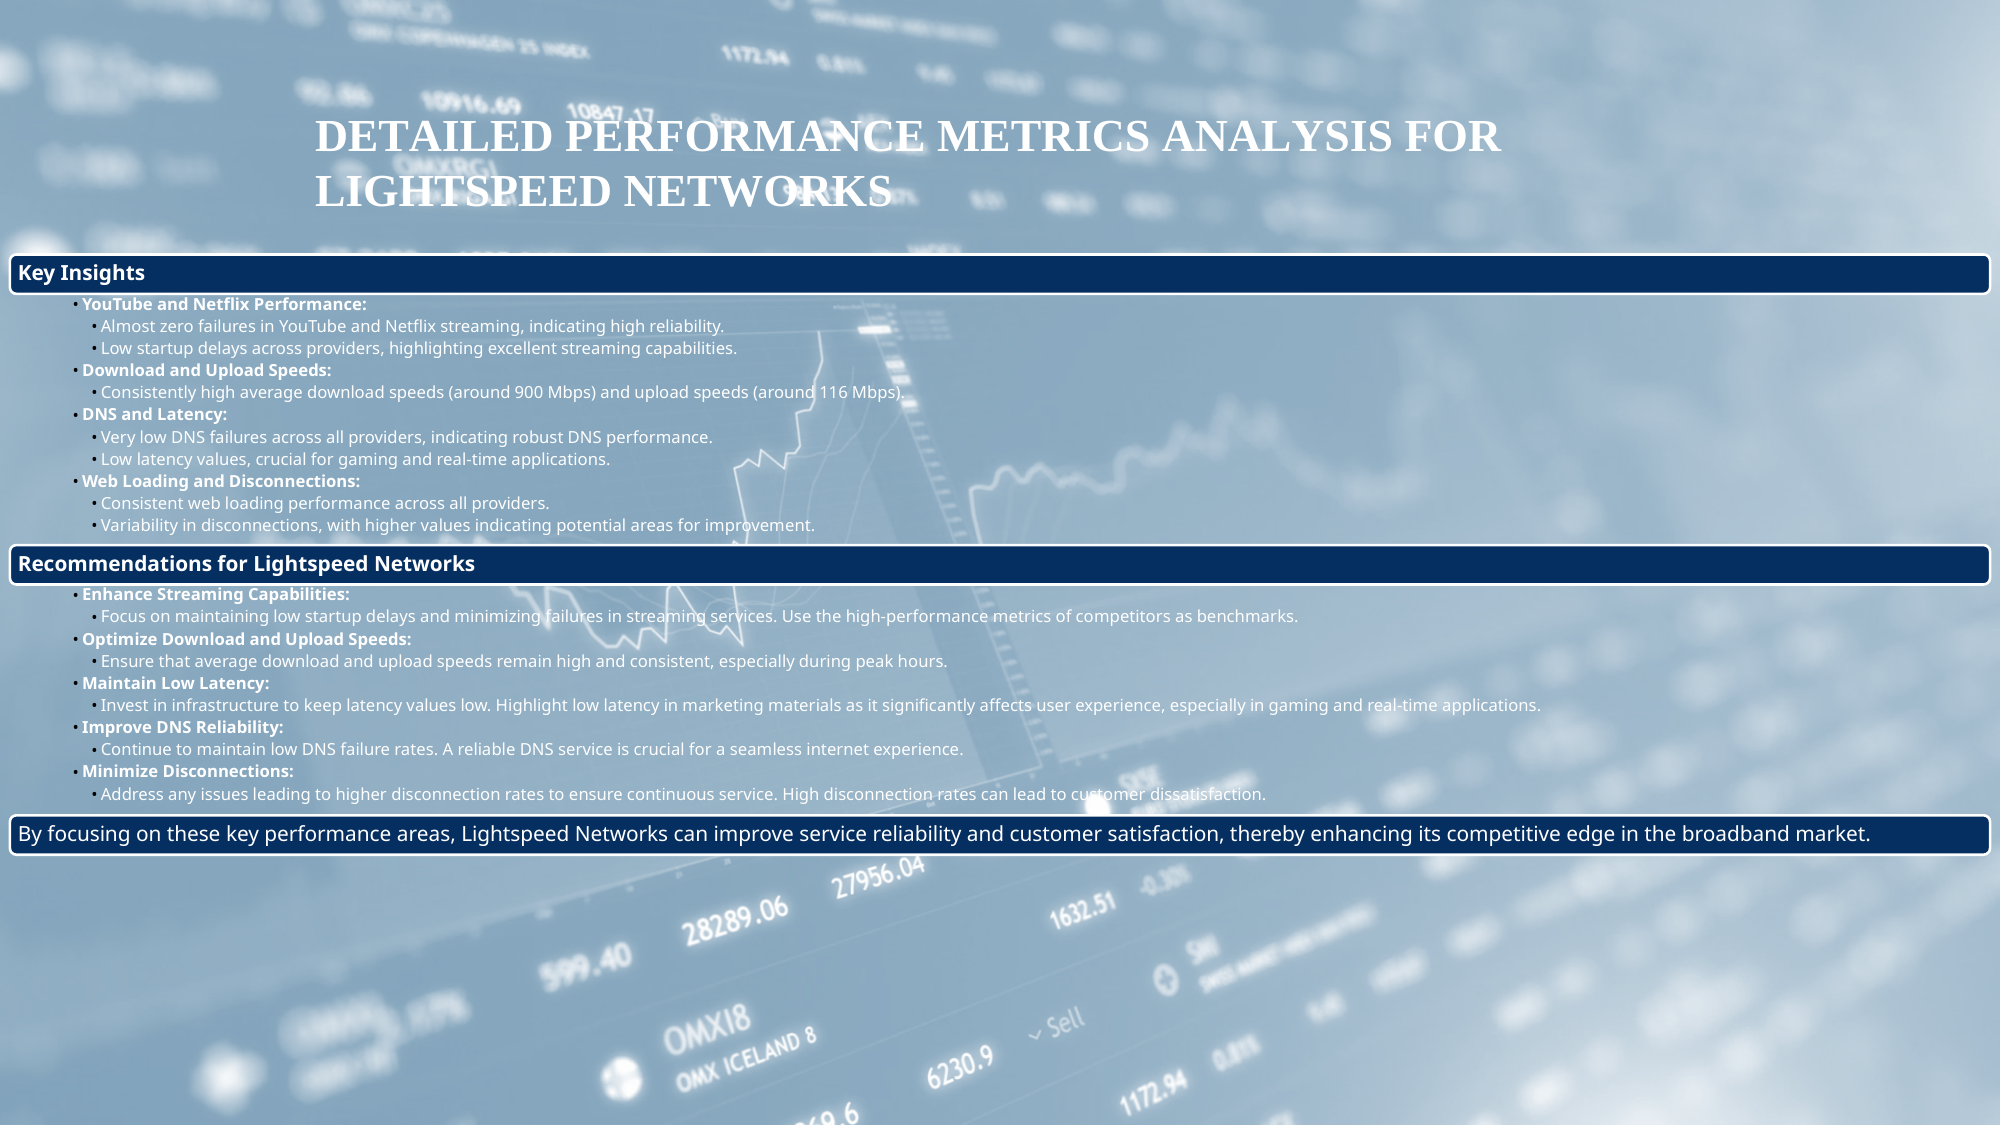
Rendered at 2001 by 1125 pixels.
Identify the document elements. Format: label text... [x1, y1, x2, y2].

text_box By focusing on these key performance areas, Lightspeed Networks can improve service reliability and customer satisfaction, thereby enhancing its competitive edge in the broadband market. [9, 815, 1991, 855]
text_box YouTube and Netflix Performance: Almost zero failures in YouTube and Netflix streaming, indicating high reliability. Low startup delays across providers, highlighting excellent streaming capabilities. Download and Upload Speeds: Consistently high average download speeds (around 900 Mbps) and upload speeds (around 116 Mbps). DNS and Latency: Very low DNS failures across all providers, indicating robust DNS performance. Low latency values, crucial for gaming and real-time applications. Web Loading and Disconnections: Consistent web loading performance across all providers. Variability in disconnections, with higher values indicating potential areas for improvement. [9, 293, 1991, 546]
text_box Enhance Streaming Capabilities: Focus on maintaining low startup delays and minimizing failures in streaming services. Use the high-performance metrics of competitors as benchmarks. Optimize Download and Upload Speeds: Ensure that average download and upload speeds remain high and consistent, especially during peak hours. Maintain Low Latency: Invest in infrastructure to keep latency values low. Highlight low latency in marketing materials as it significantly affects user experience, especially in gaming and real-time applications. Improve DNS Reliability: Continue to maintain low DNS failure rates. A reliable DNS service is crucial for a seamless internet experience. Minimize Disconnections: Address any issues leading to higher disconnection rates to ensure continuous service. High disconnection rates can lead to customer dissatisfaction. [9, 584, 1991, 816]
text_box Recommendations for Lightspeed Networks [9, 545, 1991, 584]
picture [0, 0, 2000, 1125]
title Detailed Performance Metrics Analysis for Lightspeed Networks [300, 64, 1701, 254]
text_box Key Insights [9, 254, 1991, 293]
